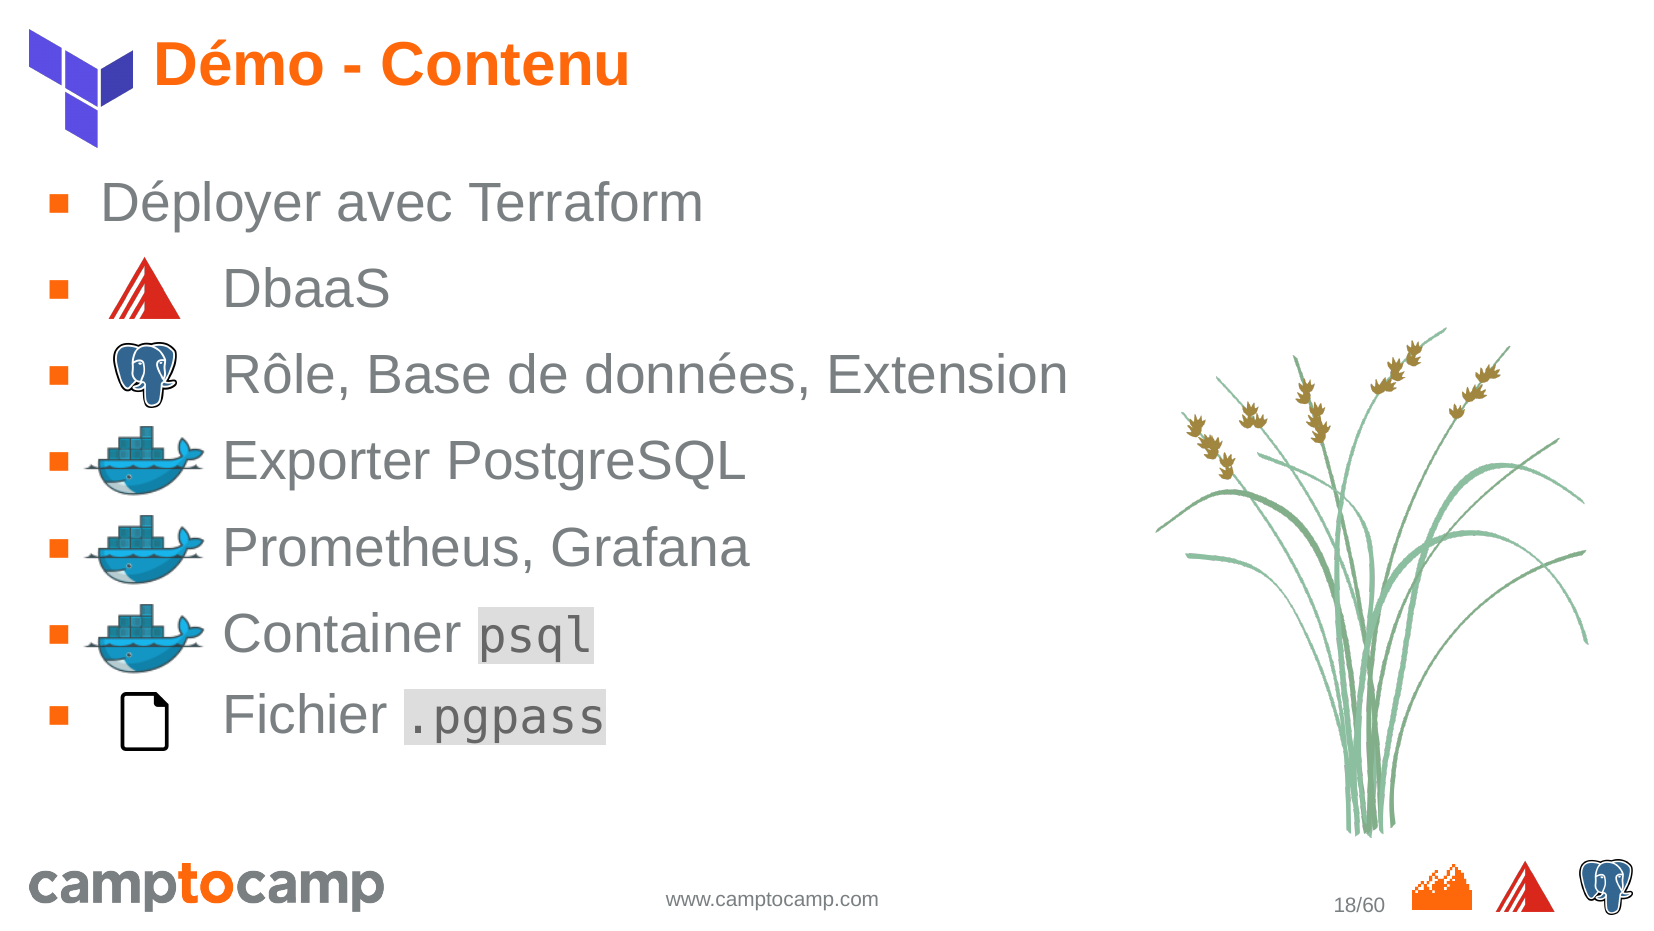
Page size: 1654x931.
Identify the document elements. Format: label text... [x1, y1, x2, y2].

picture [113, 342, 177, 408]
picture [82, 514, 208, 586]
picture [1579, 859, 1633, 915]
list Déployer avec Terraform DbaaS Rôle, Base de données, Extension Exporter PostgreSQL Prometheus, Grafana Container psql Fichier .pgpass [29, 171, 1625, 827]
picture [29, 863, 384, 912]
picture [1152, 324, 1595, 843]
picture [82, 425, 208, 497]
picture [108, 251, 182, 325]
picture [115, 692, 174, 751]
picture [1495, 856, 1556, 917]
picture [1412, 864, 1472, 910]
picture [82, 603, 208, 675]
title Démo - Contenu [153, 29, 1394, 156]
picture [29, 29, 133, 148]
